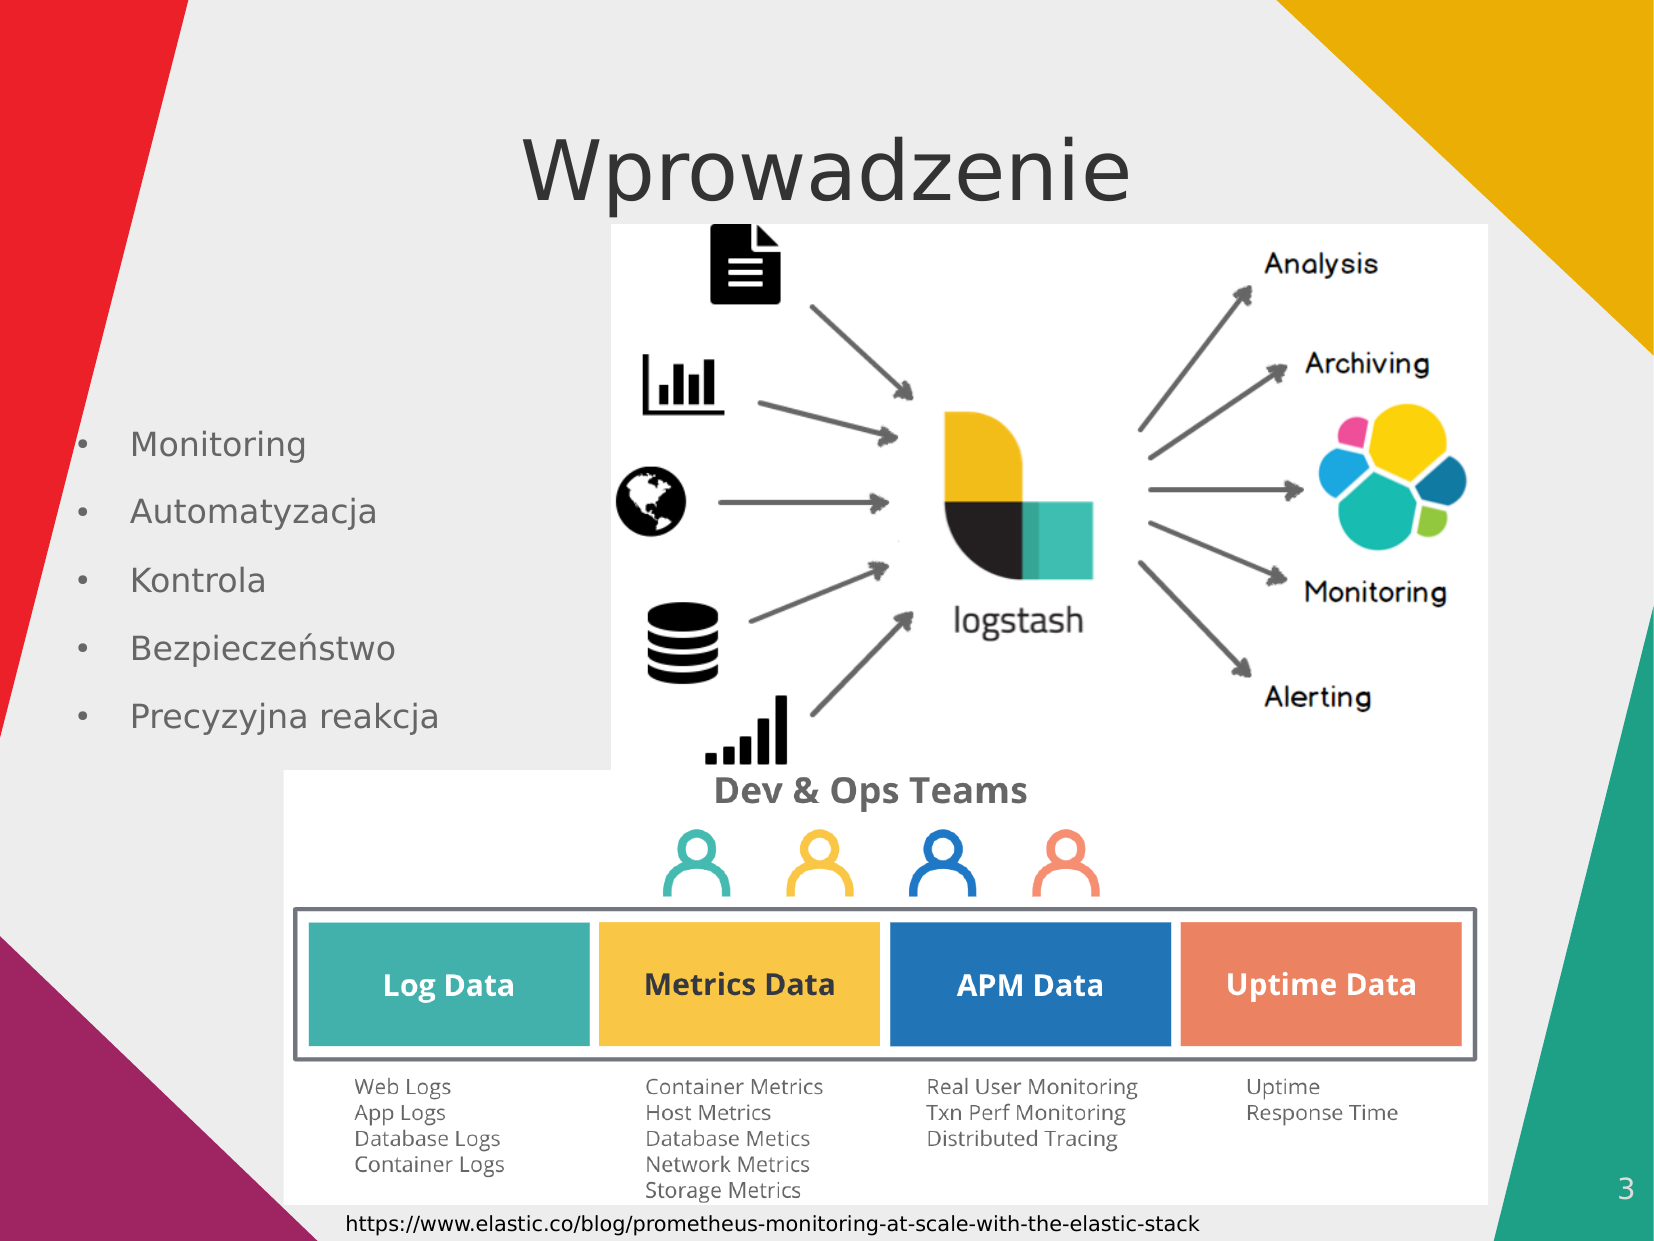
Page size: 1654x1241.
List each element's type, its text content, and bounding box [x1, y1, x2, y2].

list Monitoring Automatyzacja Kontrola Bezpieczeństwo Precyzyjna reakcja [59, 425, 611, 1156]
title Wprowadzenie [114, 73, 1539, 271]
picture [283, 224, 1489, 1205]
text_box https://www.elastic.co/blog/prometheus-monitoring-at-scale-with-the-elastic-stack [330, 1204, 1654, 1241]
